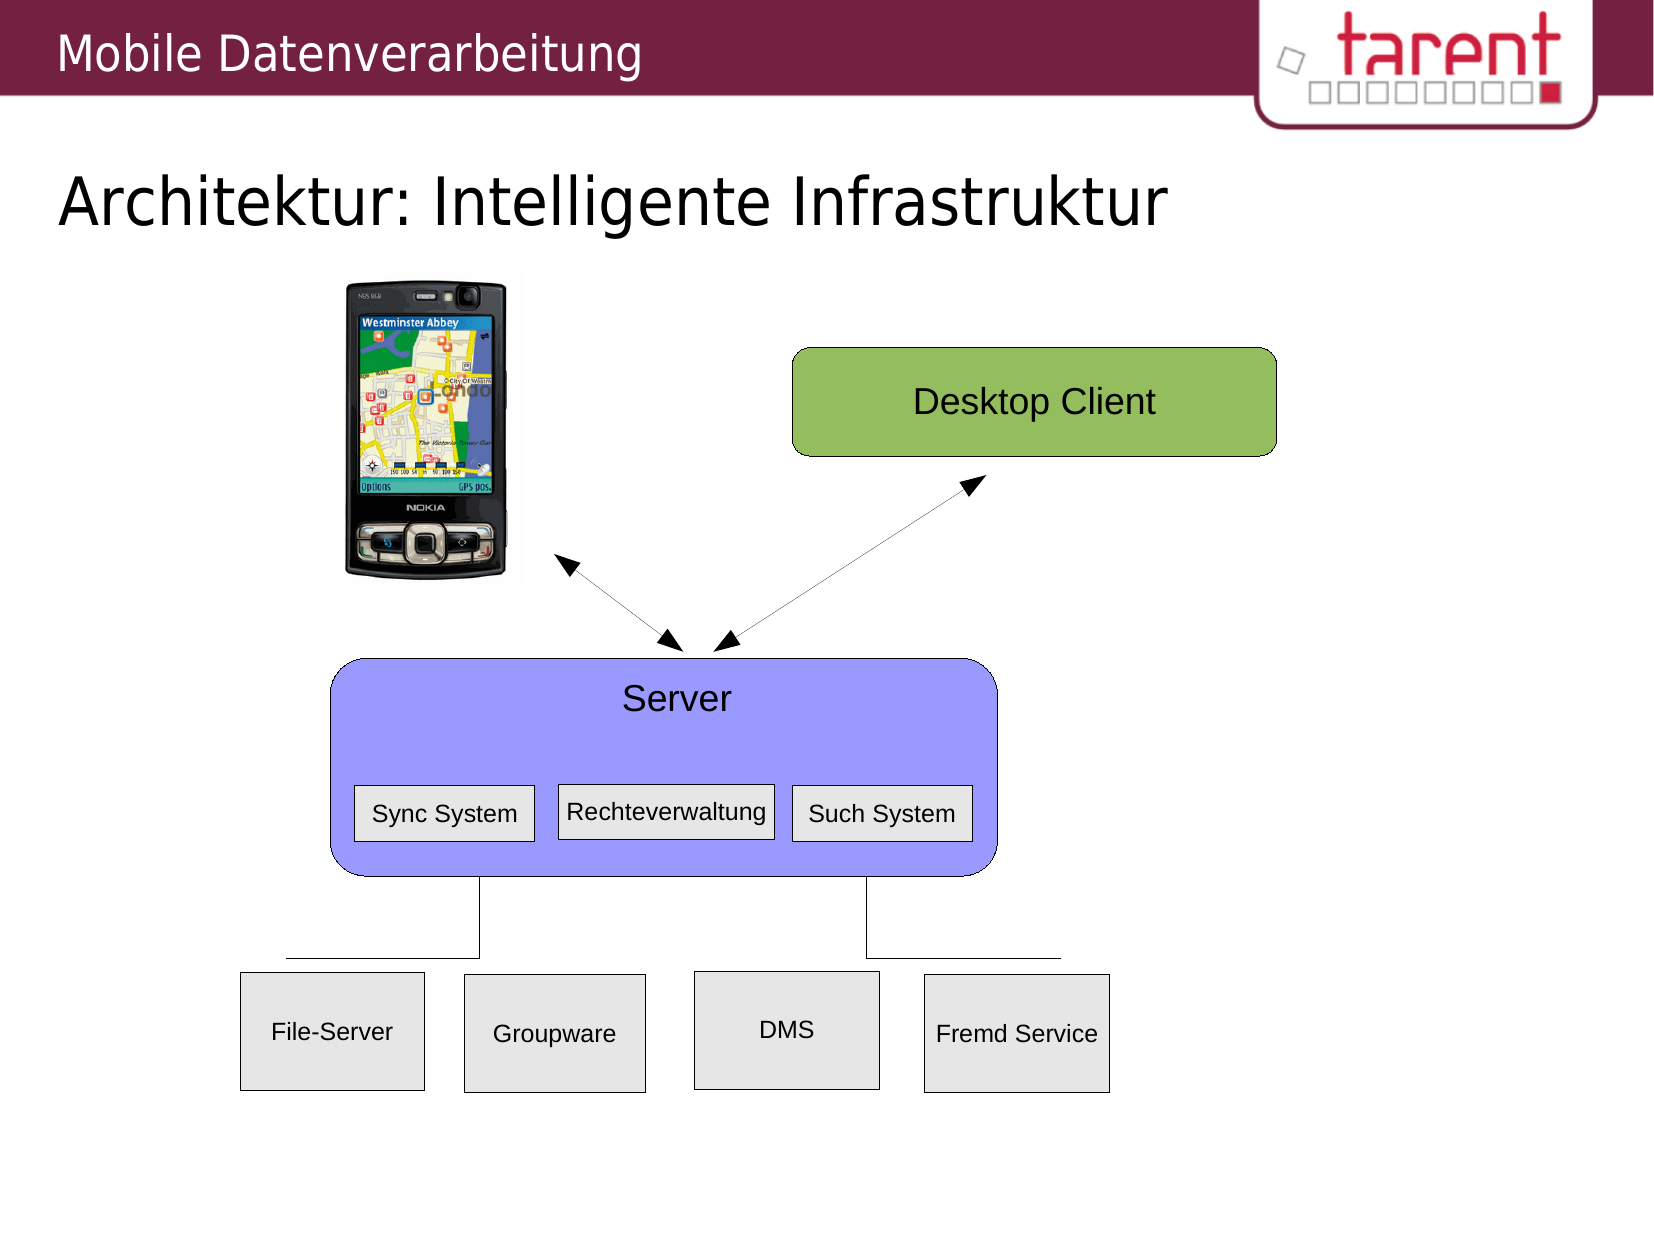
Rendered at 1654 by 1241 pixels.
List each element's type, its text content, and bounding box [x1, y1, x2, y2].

picture [0, 0, 1654, 146]
text_box Fremd Service [924, 974, 1110, 1093]
text_box [330, 658, 998, 877]
text_box Sync System [354, 785, 535, 842]
text_box DMS [694, 971, 880, 1090]
title Architektur: Intelligente Infrastruktur [59, 163, 1625, 242]
picture [330, 272, 524, 586]
text_box Rechteverwaltung [558, 784, 775, 840]
text_box Such System [792, 785, 973, 842]
text_box Server [607, 670, 748, 741]
text_box File-Server [240, 972, 425, 1091]
text_box Groupware [464, 974, 646, 1093]
text_box Desktop Client [792, 347, 1277, 457]
